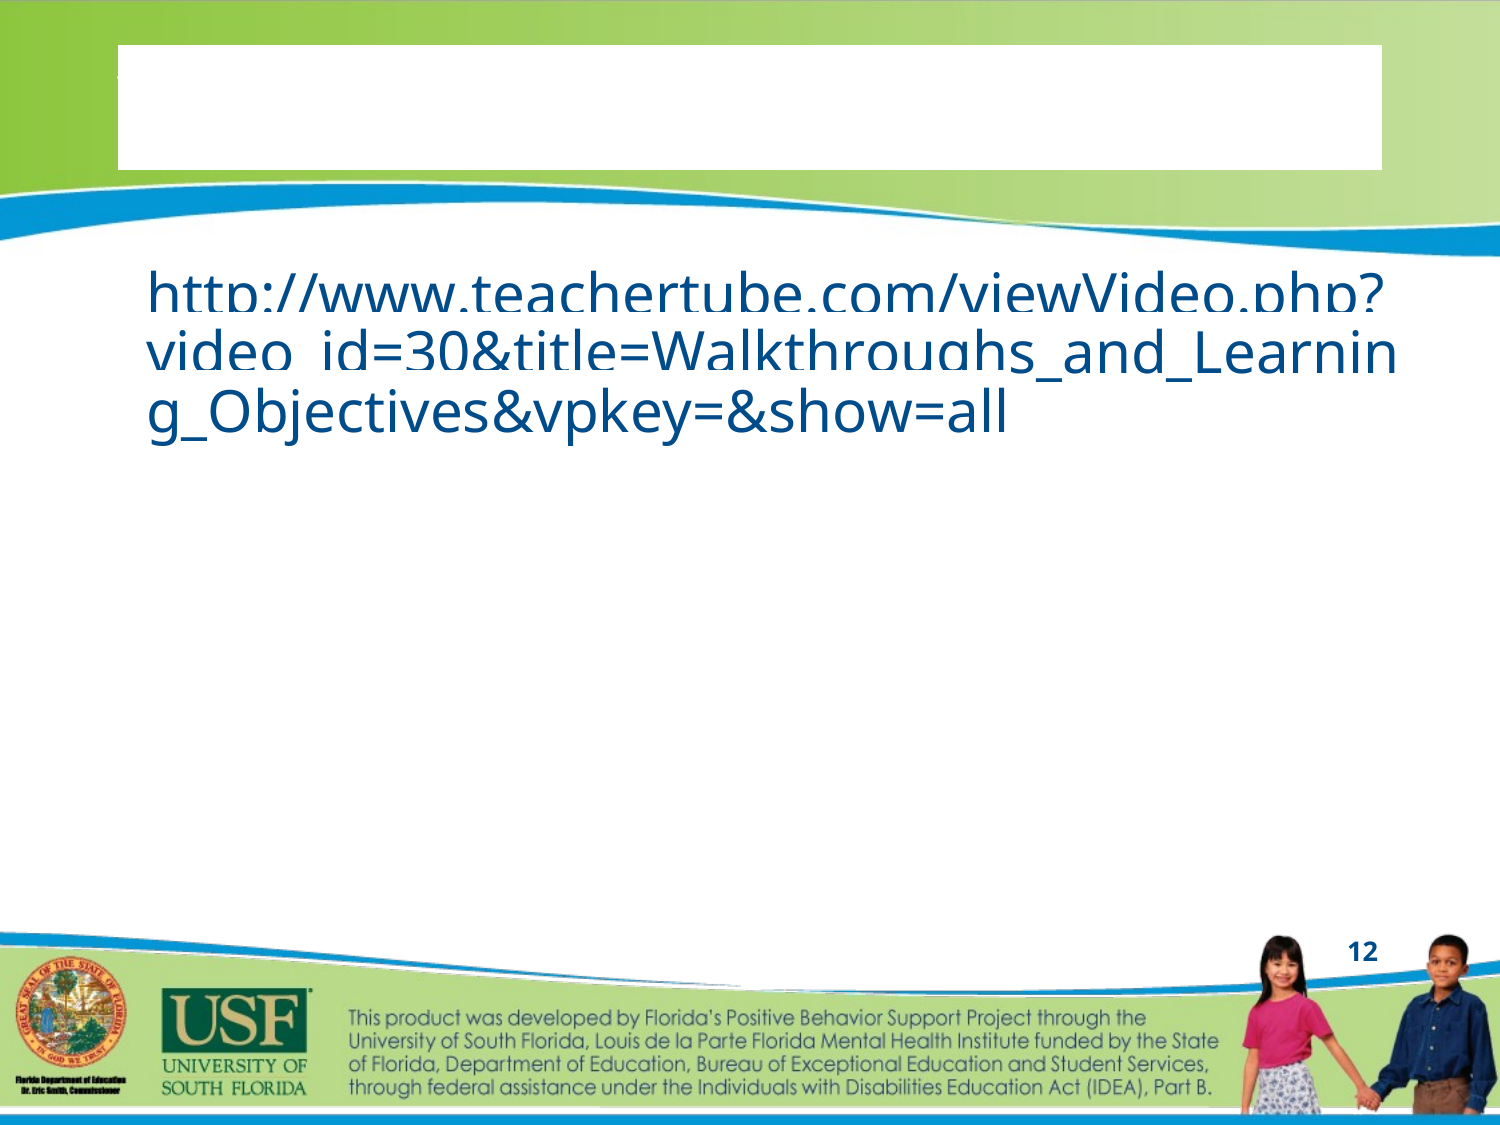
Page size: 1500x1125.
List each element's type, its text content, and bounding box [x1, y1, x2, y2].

picture [0, 928, 1500, 1116]
title Video: Administrator Dance [75, 24, 1426, 188]
picture [1426, 254, 1500, 258]
picture [0, 0, 1500, 258]
list http://www.teachertube.com/viewVideo.php?video_id=30&title=Walkthroughs_and_Learning_Objectives&vpkey=&show=all [75, 249, 1426, 913]
